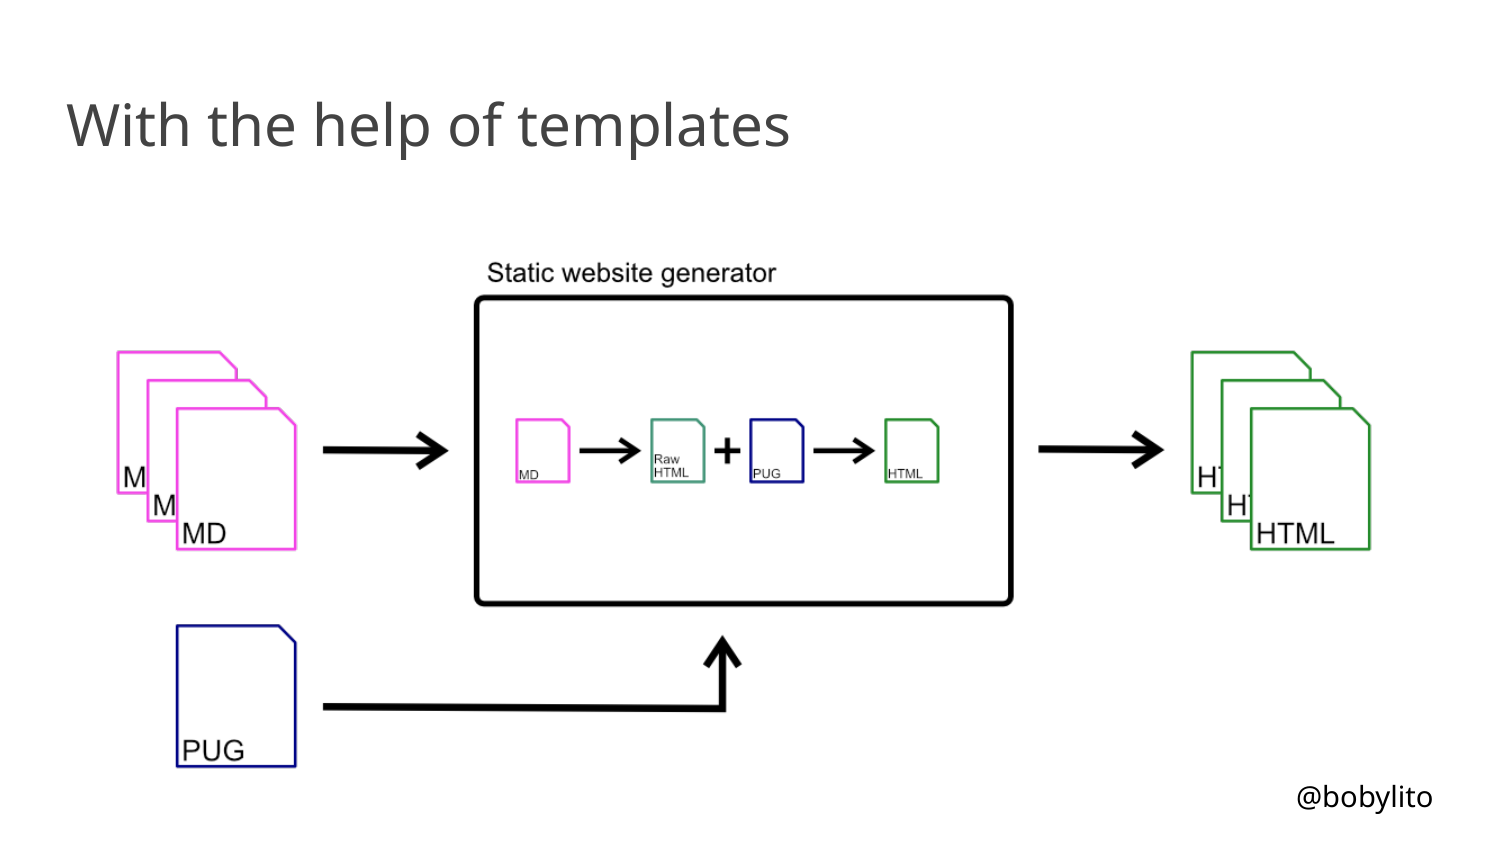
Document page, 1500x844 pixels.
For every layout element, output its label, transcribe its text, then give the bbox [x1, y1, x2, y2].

picture [24, 191, 1431, 819]
title With the help of templates [51, 72, 1449, 167]
